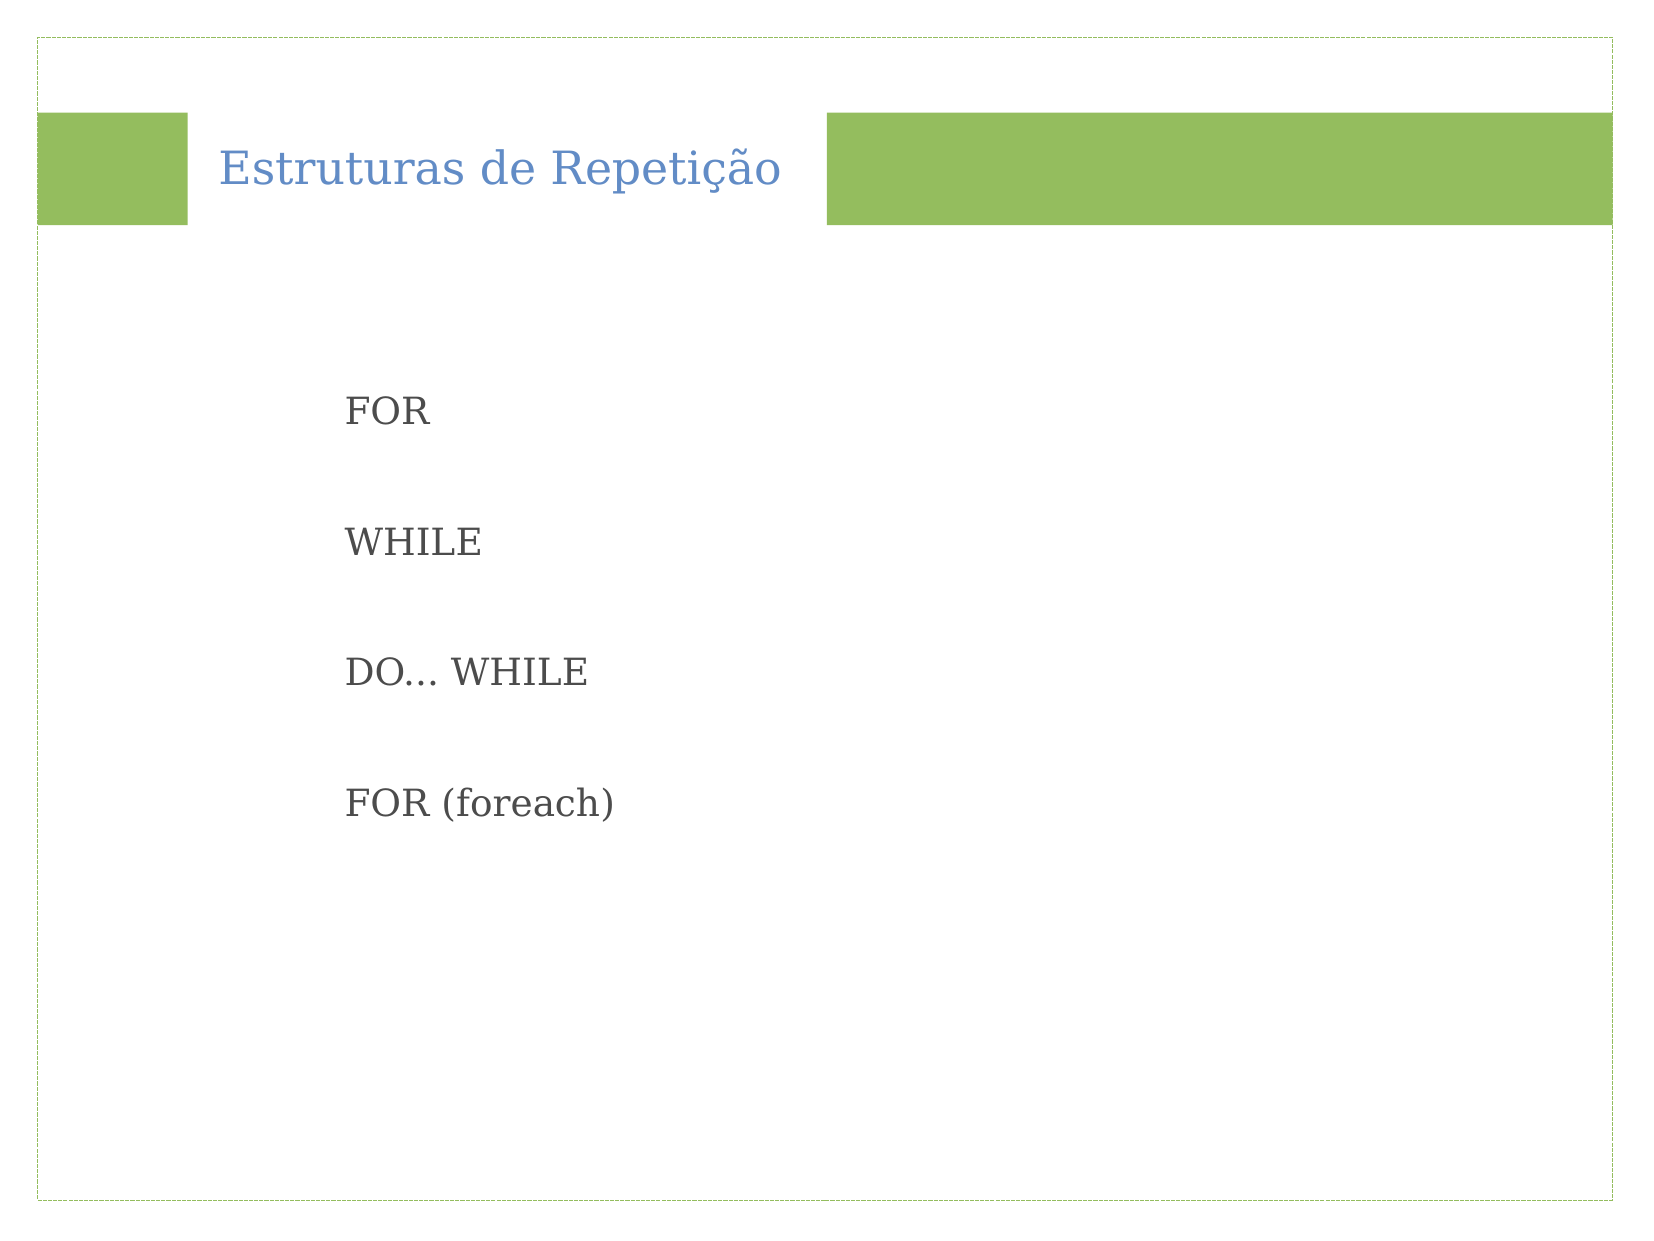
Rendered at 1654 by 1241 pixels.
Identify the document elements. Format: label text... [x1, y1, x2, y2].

text_box [826, 112, 1613, 226]
text_box [37, 112, 188, 226]
text_box FOR WHILE DO... WHILE FOR (foreach) [329, 360, 1418, 886]
text_box Estruturas de Repetição [203, 134, 798, 203]
